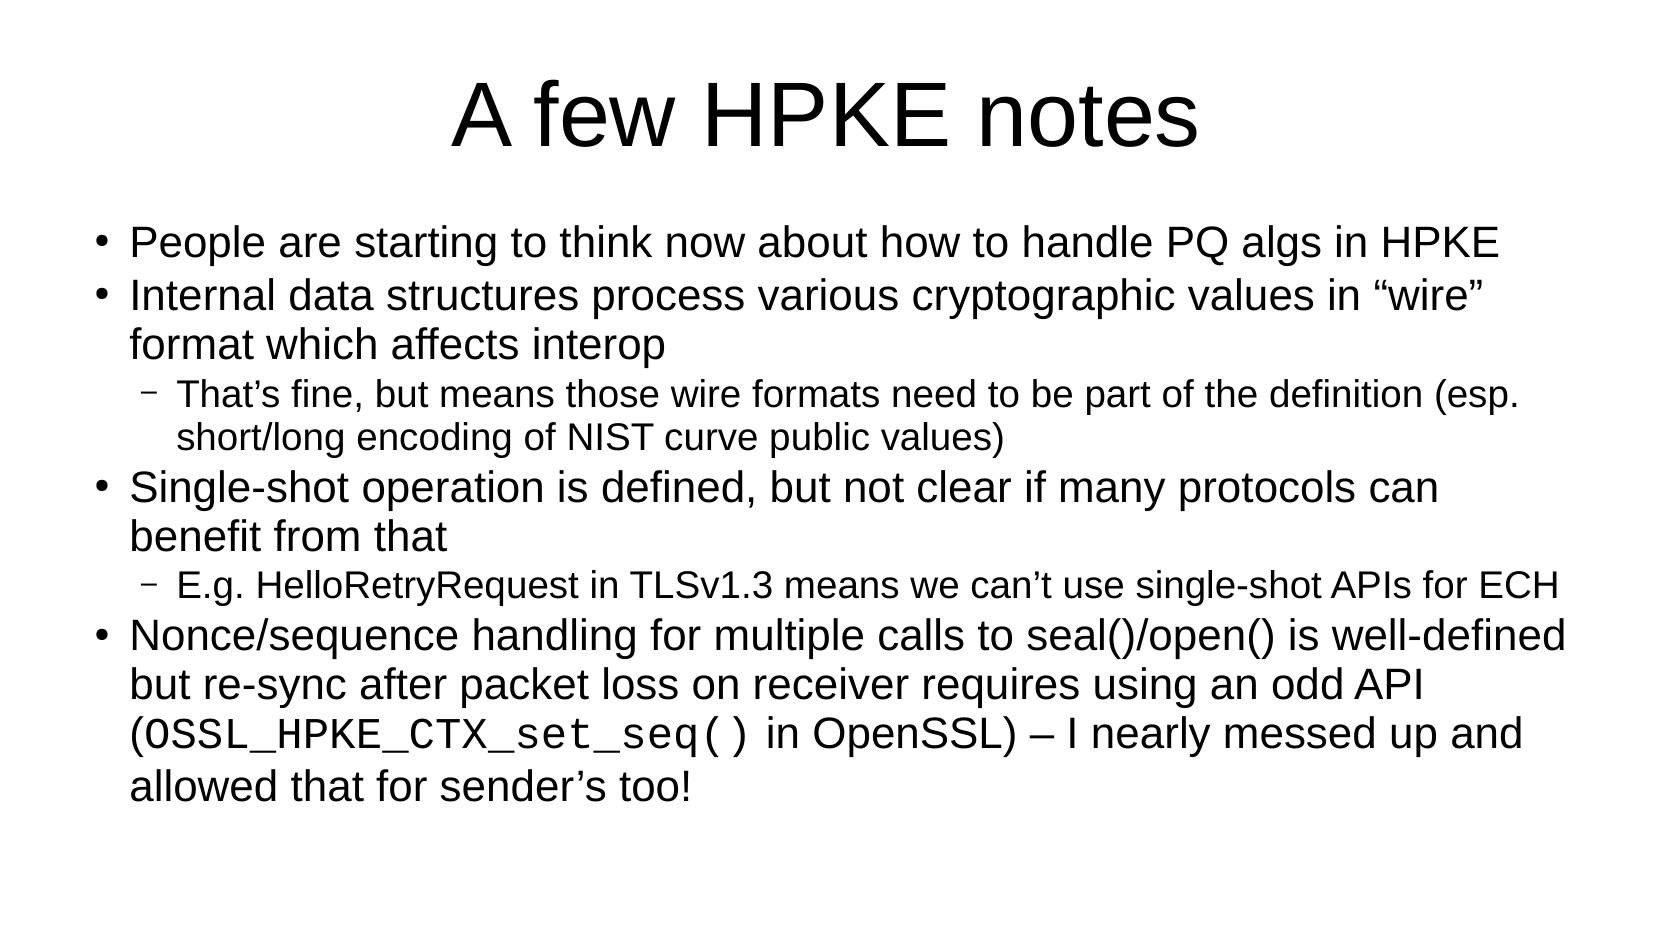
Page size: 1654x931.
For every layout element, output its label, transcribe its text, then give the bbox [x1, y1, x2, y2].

list People are starting to think now about how to handle PQ algs in HPKE Internal data structures process various cryptographic values in “wire” format which affects interop That’s fine, but means those wire formats need to be part of the definition (esp. short/long encoding of NIST curve public values) Single-shot operation is defined, but not clear if many protocols can benefit from that E.g. HelloRetryRequest in TLSv1.3 means we can’t use single-shot APIs for ECH Nonce/sequence handling for multiple calls to seal()/open() is well-defined but re-sync after packet loss on receiver requires using an odd API (OSSL_HPKE_CTX_set_seq() in OpenSSL) – I nearly messed up and allowed that for sender’s too! [82, 217, 1571, 886]
title A few HPKE notes [82, 37, 1571, 193]
